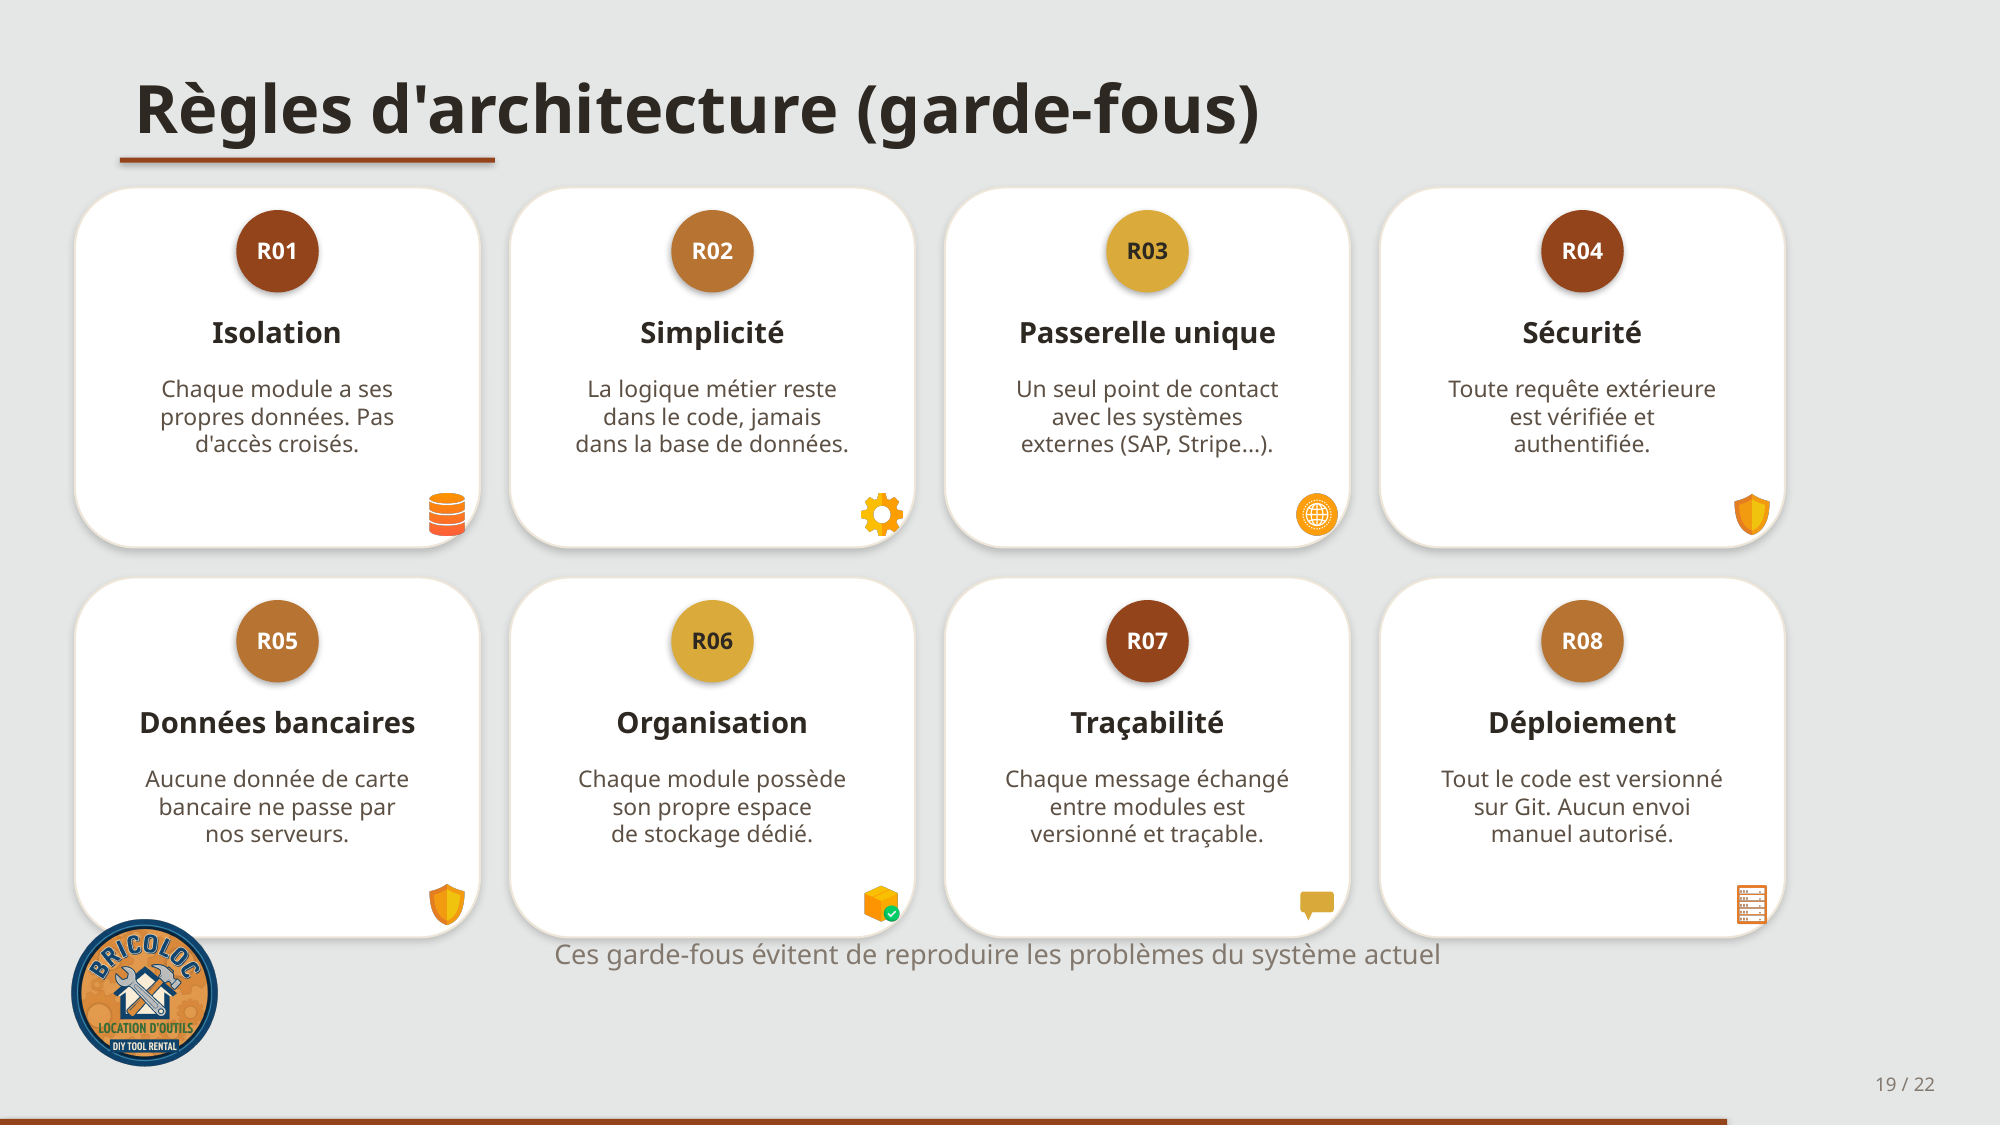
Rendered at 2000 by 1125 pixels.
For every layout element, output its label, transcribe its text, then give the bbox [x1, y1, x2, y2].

text_box [119, 157, 495, 163]
text_box R07 [1106, 619, 1189, 662]
text_box Toute requête extérieure est vérifiée et authentifiée. [1394, 367, 1770, 465]
text_box Un seul point de contact avec les systèmes externes (SAP, Stripe...). [959, 367, 1335, 465]
text_box R03 [1106, 229, 1189, 272]
text_box Données bancaires [89, 697, 465, 748]
text_box La logique métier reste dans le code, jamais dans la base de données. [524, 367, 900, 465]
text_box Aucune donnée de carte bancaire ne passe par nos serveurs. [89, 757, 465, 855]
text_box Ces garde-fous évitent de reproduire les problèmes du système actuel [245, 929, 1920, 978]
text_box R05 [236, 619, 319, 662]
text_box Déploiement [1394, 697, 1770, 748]
text_box [1379, 187, 1785, 548]
text_box Règles d'architecture (garde-fous) [119, 59, 1620, 155]
text_box R02 [671, 229, 754, 272]
picture [45, 895, 245, 1095]
text_box Organisation [524, 697, 900, 748]
picture [1296, 883, 1338, 926]
text_box Traçabilité [959, 697, 1335, 748]
text_box [509, 577, 915, 929]
text_box [944, 187, 1350, 548]
text_box Chaque message échangé entre modules est versionné et traçable. [959, 757, 1335, 855]
text_box Simplicité [524, 307, 900, 358]
text_box [74, 187, 480, 548]
text_box [944, 577, 1350, 929]
picture [1731, 883, 1773, 926]
text_box Sécurité [1394, 307, 1770, 358]
picture [861, 883, 903, 926]
text_box Chaque module possède son propre espace de stockage dédié. [524, 757, 900, 855]
text_box R04 [1541, 229, 1624, 272]
text_box [1379, 577, 1785, 929]
picture [1296, 493, 1338, 536]
text_box [74, 577, 480, 929]
text_box 19 / 22 [1799, 1065, 1950, 1103]
text_box R08 [1541, 619, 1624, 662]
text_box [509, 187, 915, 548]
text_box R06 [671, 619, 754, 662]
text_box Chaque module a ses propres données. Pas d'accès croisés. [89, 367, 465, 465]
text_box [0, 1118, 1728, 1125]
text_box Isolation [89, 307, 465, 358]
picture [1731, 493, 1773, 536]
picture [426, 883, 468, 926]
text_box R01 [236, 229, 319, 272]
picture [861, 493, 903, 536]
text_box Tout le code est versionné sur Git. Aucun envoi manuel autorisé. [1394, 757, 1770, 855]
text_box Passerelle unique [959, 307, 1335, 358]
picture [426, 493, 468, 536]
